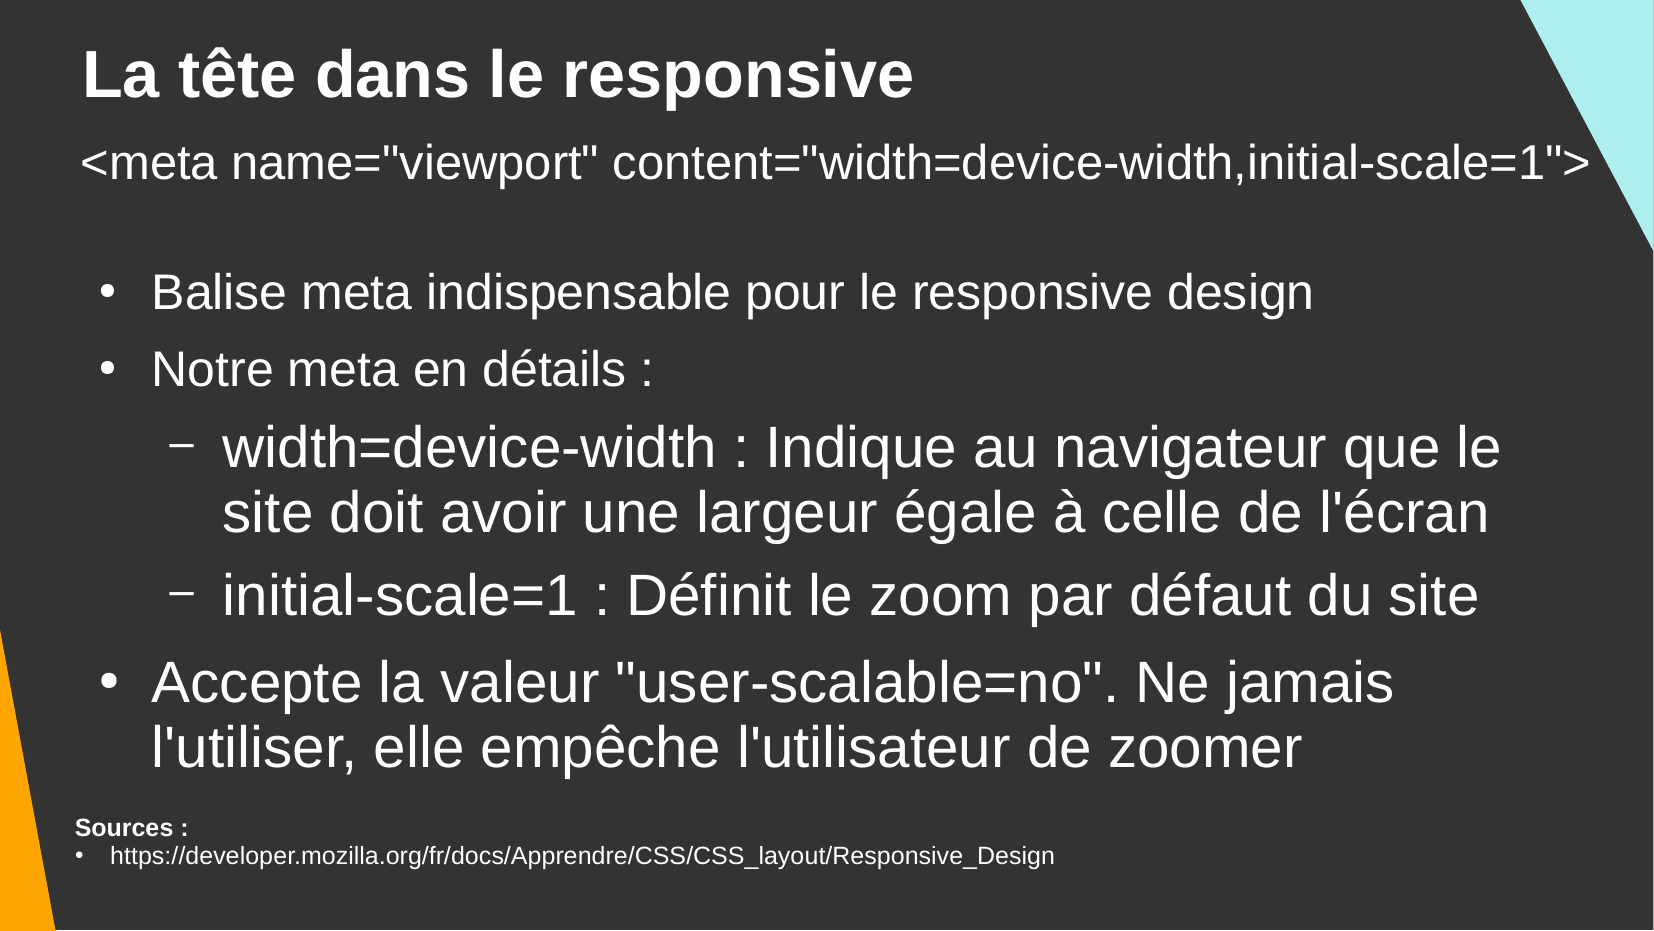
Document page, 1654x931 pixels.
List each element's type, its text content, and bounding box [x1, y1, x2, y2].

text_box [0, 629, 56, 931]
list <meta name="viewport" content="width=device-width,initial-scale=1"> [80, 135, 1605, 240]
list Balise meta indispensable pour le responsive design Notre meta en détails : width=device-width : Indique au navigateur que le site doit avoir une largeur égale à celle de l'écran initial-scale=1 : Définit le zoom par défaut du site Accepte la valeur "user-scalable=no". Ne jamais l'utiliser, elle empêche l'utilisateur de zoomer [80, 263, 1605, 780]
title La tête dans le responsive [82, 37, 1571, 112]
text_box [1520, 0, 1654, 253]
text_box Sources : https://developer.mozilla.org/fr/docs/Apprendre/CSS/CSS_layout/Responsive_Design [60, 806, 1546, 931]
